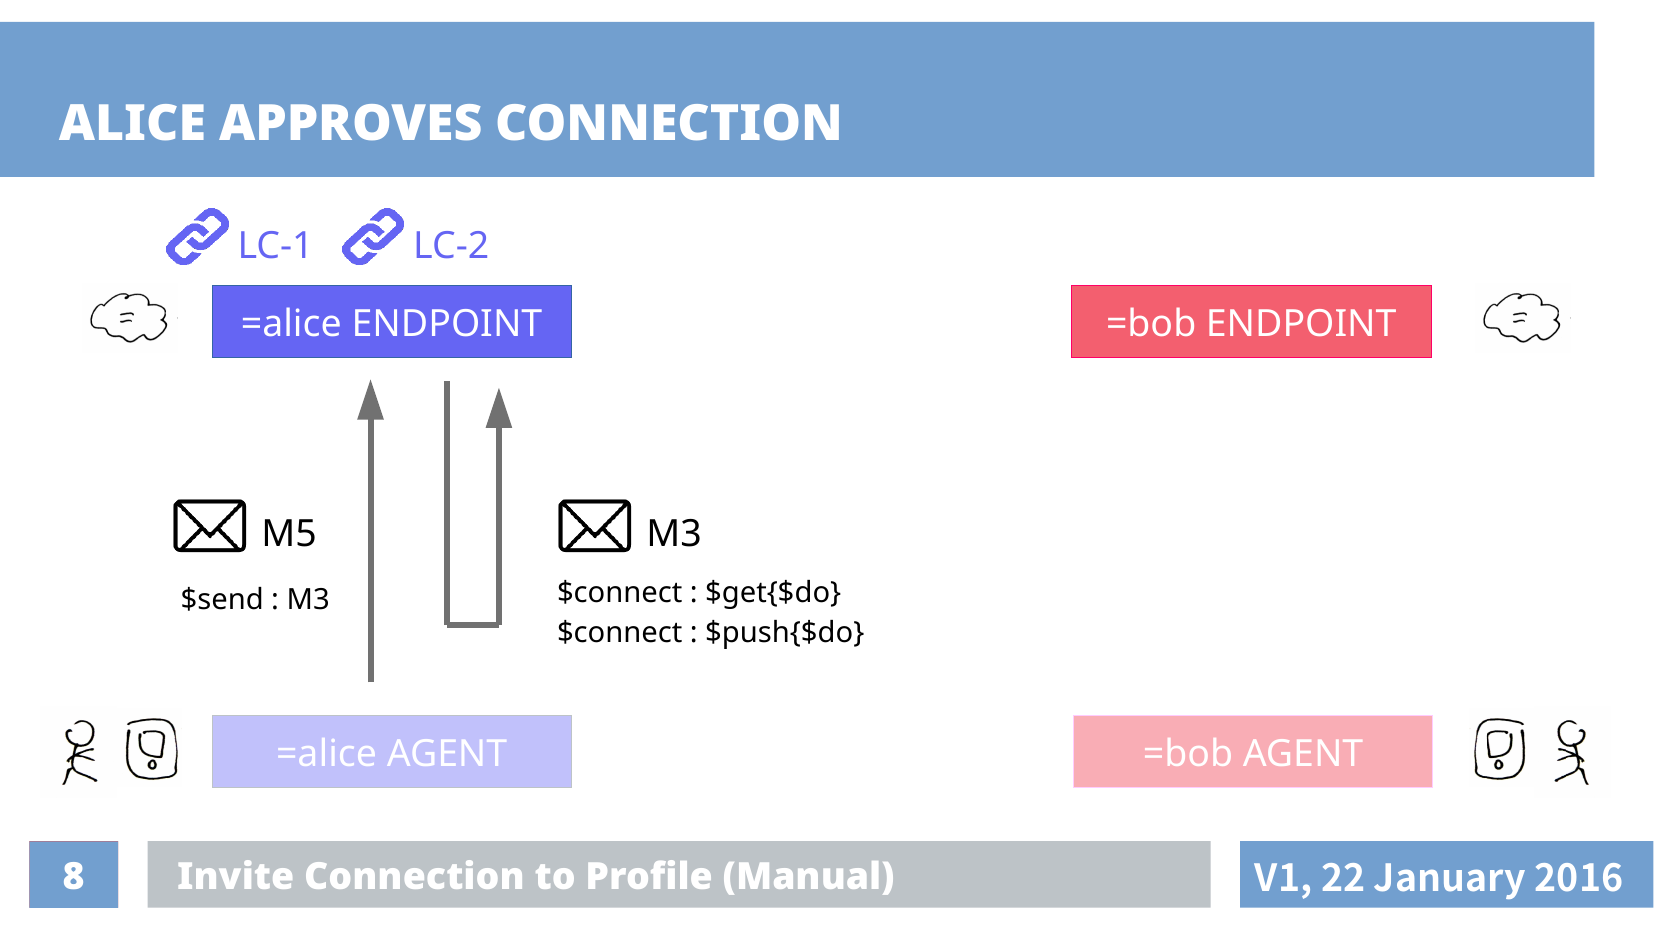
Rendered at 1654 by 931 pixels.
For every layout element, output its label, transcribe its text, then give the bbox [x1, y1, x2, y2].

text_box $connect : $get{$do} $connect : $push{$do} [539, 557, 1027, 666]
picture [1475, 283, 1571, 353]
picture [342, 208, 404, 265]
picture [555, 496, 634, 555]
picture [166, 208, 229, 265]
text_box =bob AGENT [1073, 715, 1433, 788]
text_box =alice AGENT [212, 715, 572, 788]
picture [82, 283, 178, 353]
picture [170, 496, 249, 555]
text_box LC-2 [395, 208, 516, 274]
text_box M5 [246, 499, 333, 558]
text_box M3 [631, 498, 718, 557]
text_box =bob ENDPOINT [1071, 285, 1432, 358]
title ALICE APPROVES CONNECTION [58, 44, 1595, 155]
picture [40, 706, 182, 798]
picture [1469, 706, 1611, 798]
text_box $send : M3 [0, 573, 348, 663]
text_box =alice ENDPOINT [212, 285, 572, 358]
text_box LC-1 [219, 208, 340, 274]
